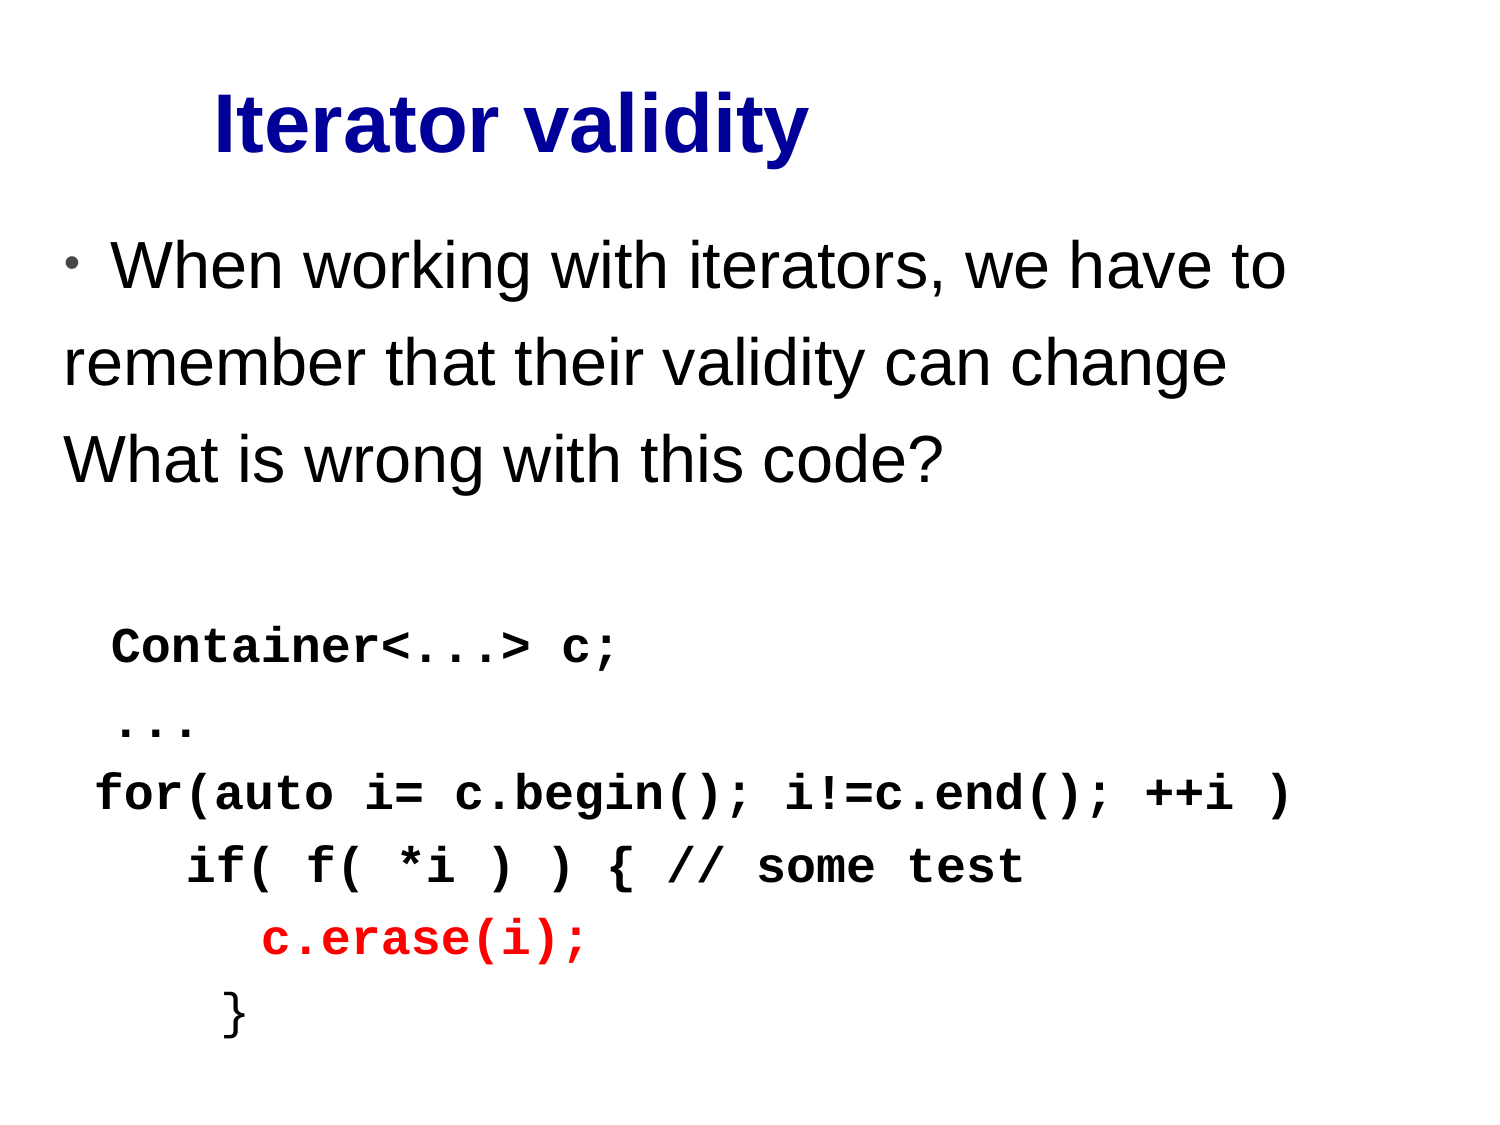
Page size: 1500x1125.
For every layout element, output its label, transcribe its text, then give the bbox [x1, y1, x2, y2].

list When working with iterators, we have to remember that their validity can change What is wrong with this code? Container<...> c; ... for(auto i= c.begin(); i!=c.end(); ++i ) if( f( *i ) ) { // some test c.erase(i); } [49, 215, 1334, 1067]
title Iterator validity [198, 17, 1468, 220]
